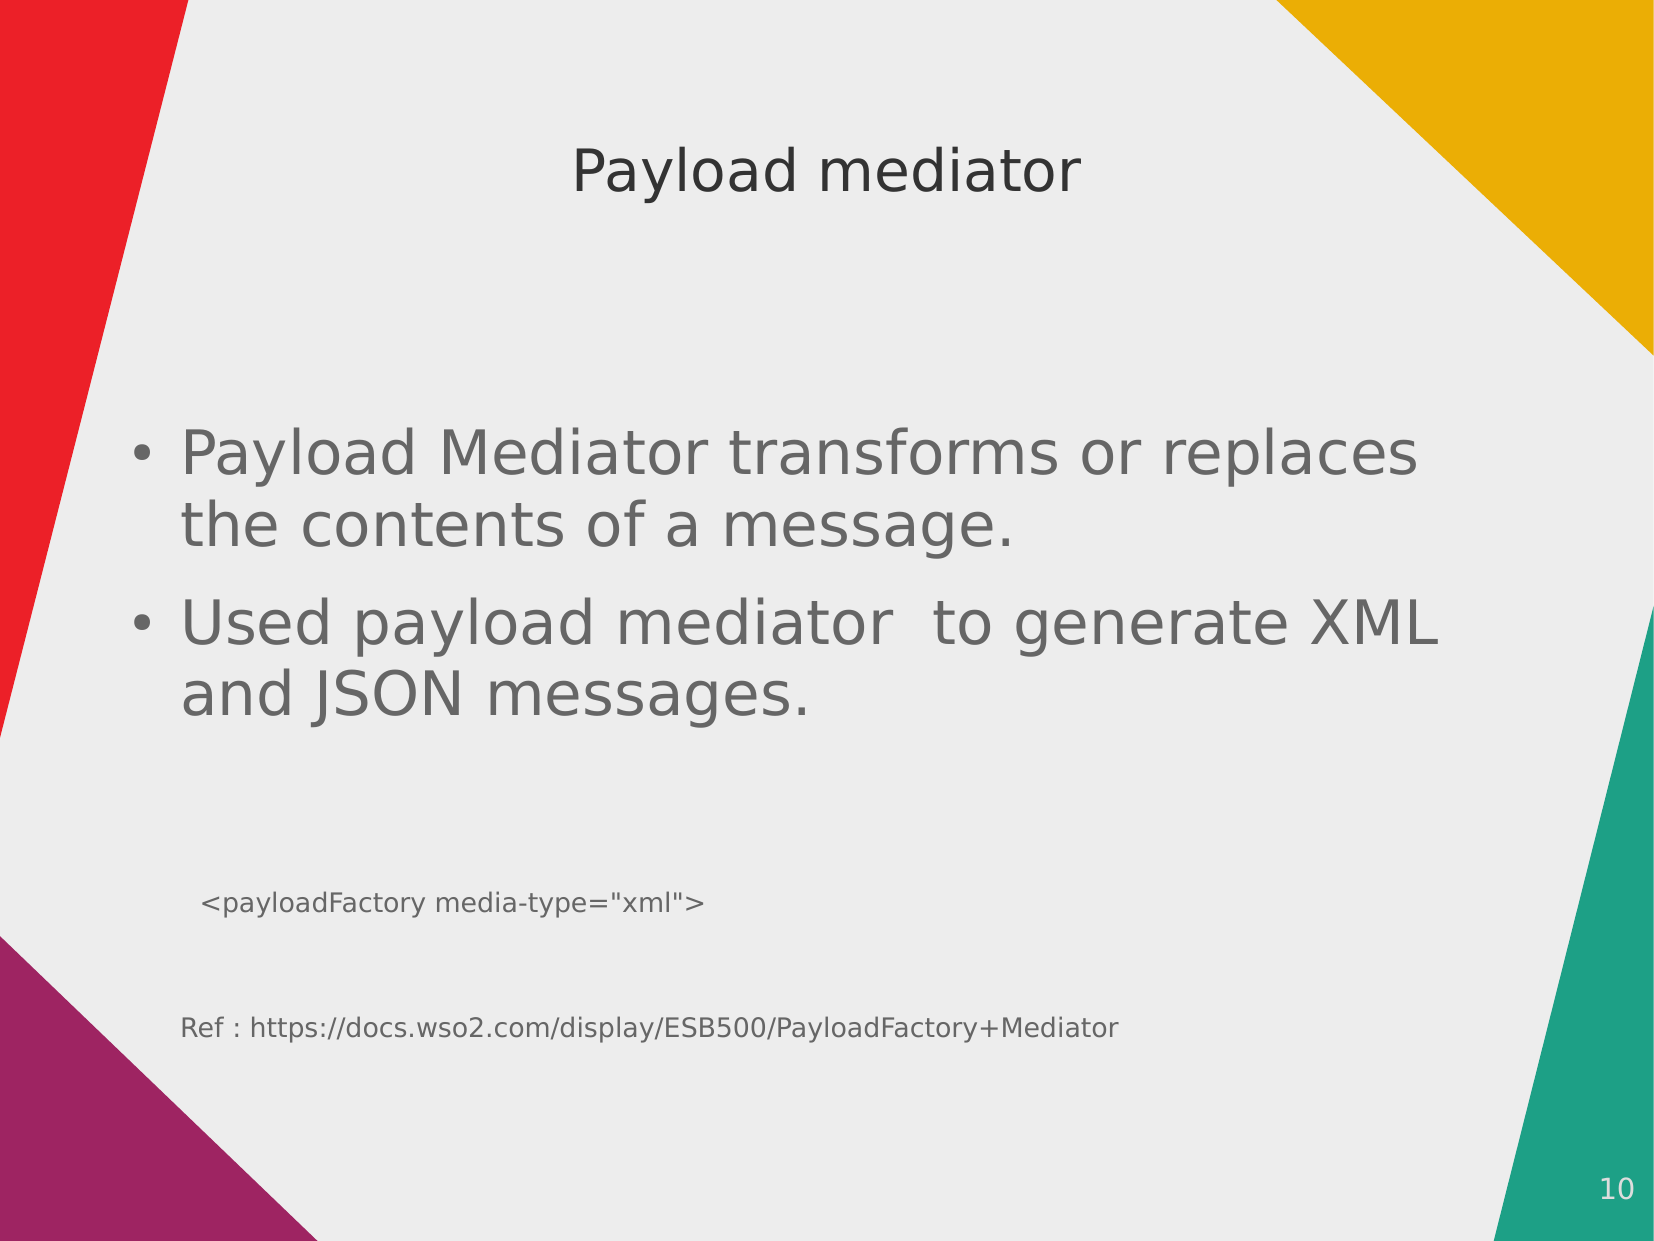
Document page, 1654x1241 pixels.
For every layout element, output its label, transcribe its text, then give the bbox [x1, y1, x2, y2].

title Payload mediator [114, 73, 1539, 271]
list Payload Mediator transforms or replaces the contents of a message. Used payload mediator to generate XML and JSON messages. <payloadFactory media-type="xml"> Ref : https://docs.wso2.com/display/ESB500/PayloadFactory+Mediator [114, 319, 1539, 1051]
